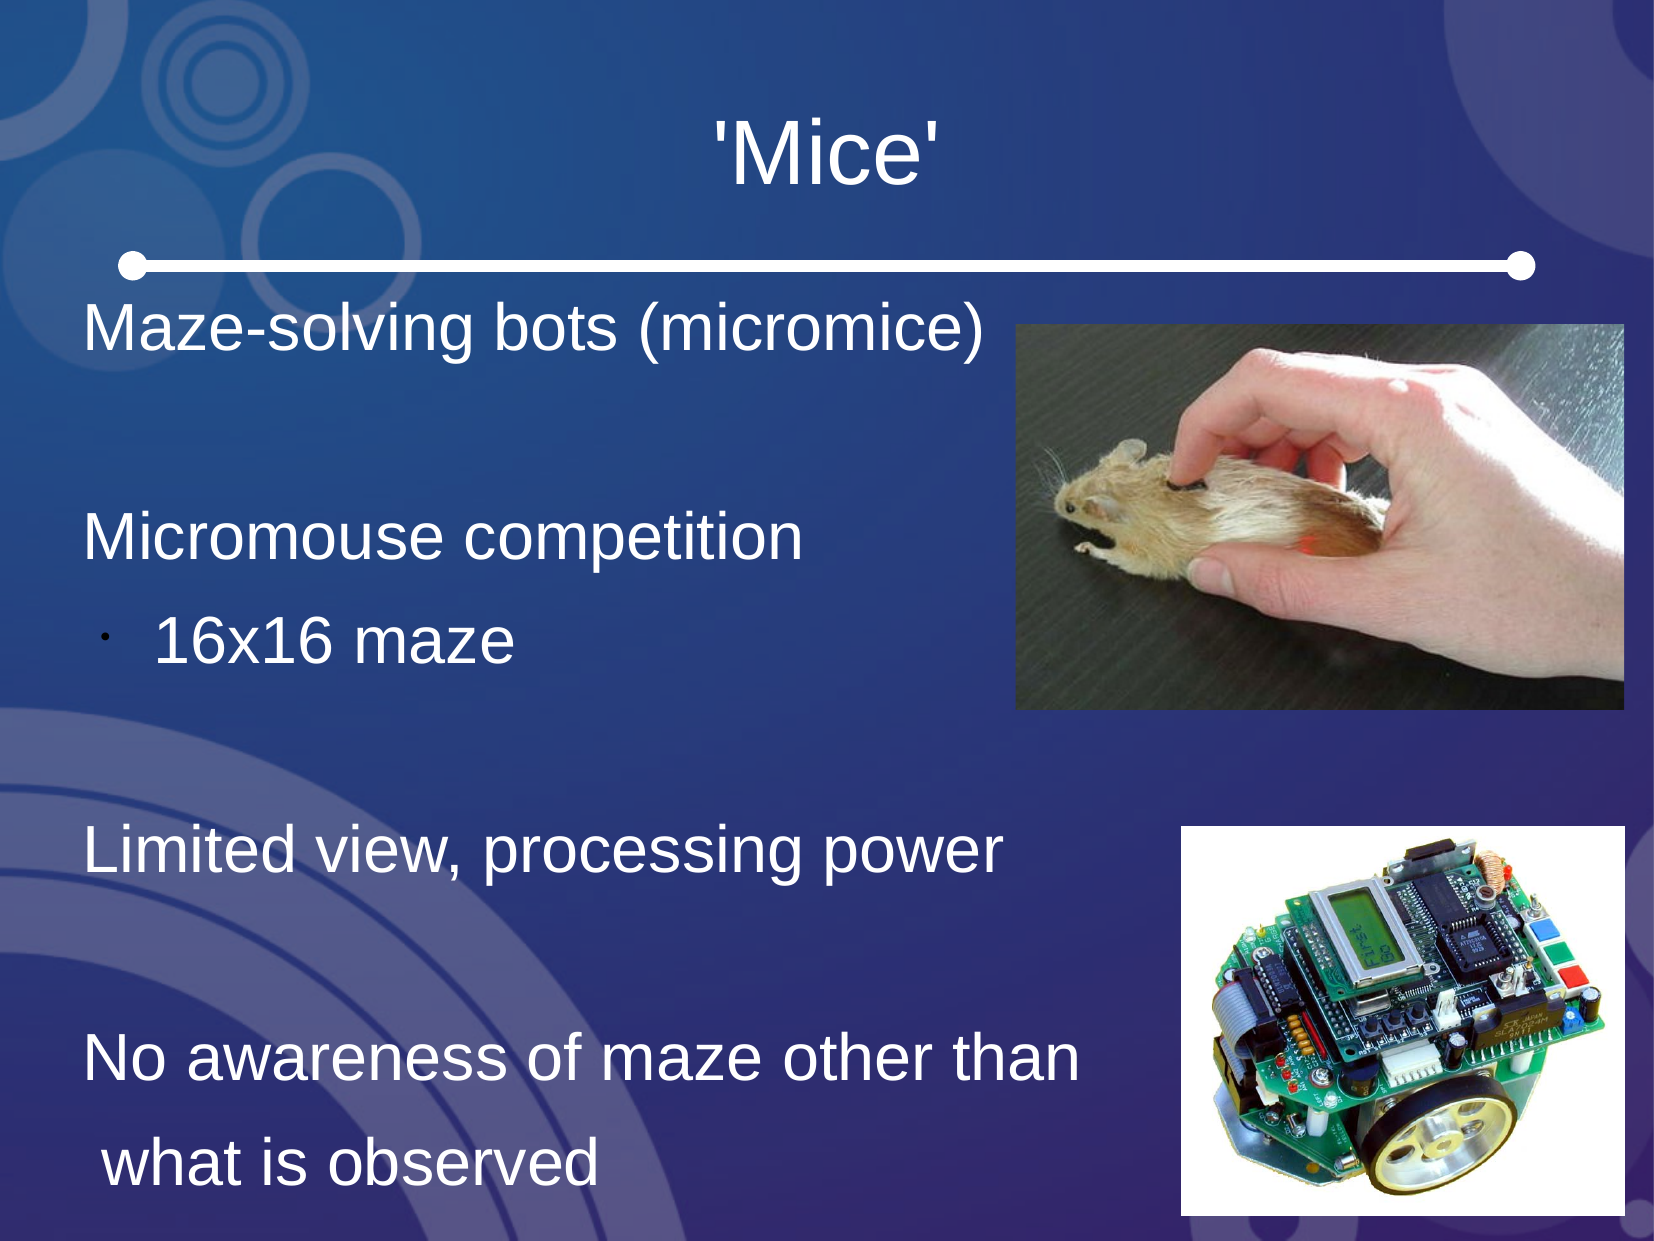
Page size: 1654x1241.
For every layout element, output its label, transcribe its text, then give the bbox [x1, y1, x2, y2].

picture [1181, 826, 1625, 1216]
picture [1015, 324, 1625, 710]
list Maze-solving bots (micromice) Micromouse competition 16x16 maze Limited view, processing power No awareness of maze other than what is observed [82, 290, 1571, 1200]
title 'Mice' [82, 56, 1571, 250]
